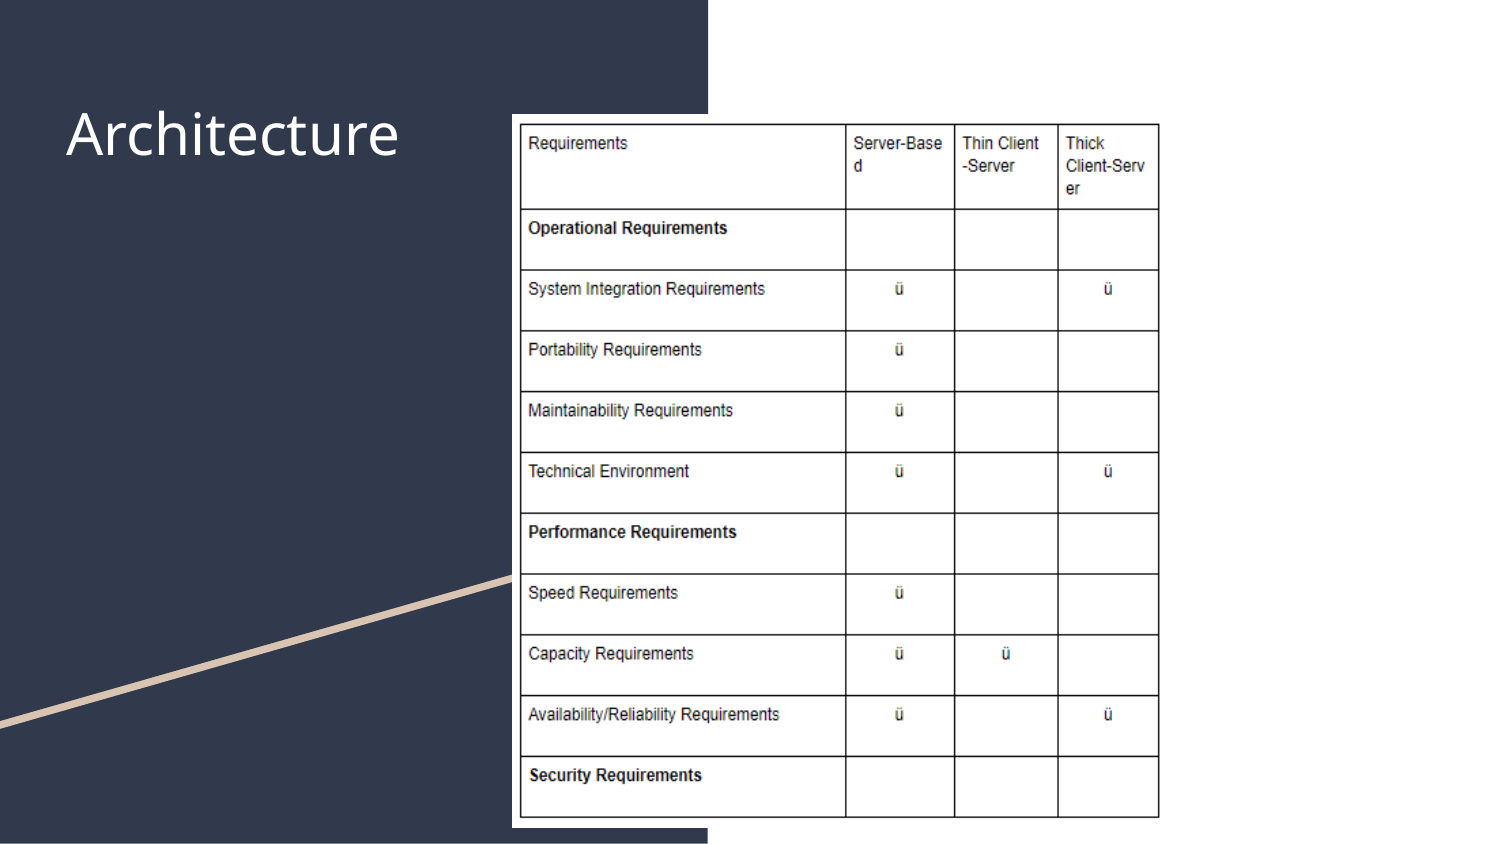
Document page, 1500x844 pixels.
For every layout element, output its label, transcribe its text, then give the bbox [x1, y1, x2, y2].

title Architecture [51, 82, 660, 494]
picture [512, 114, 1165, 828]
